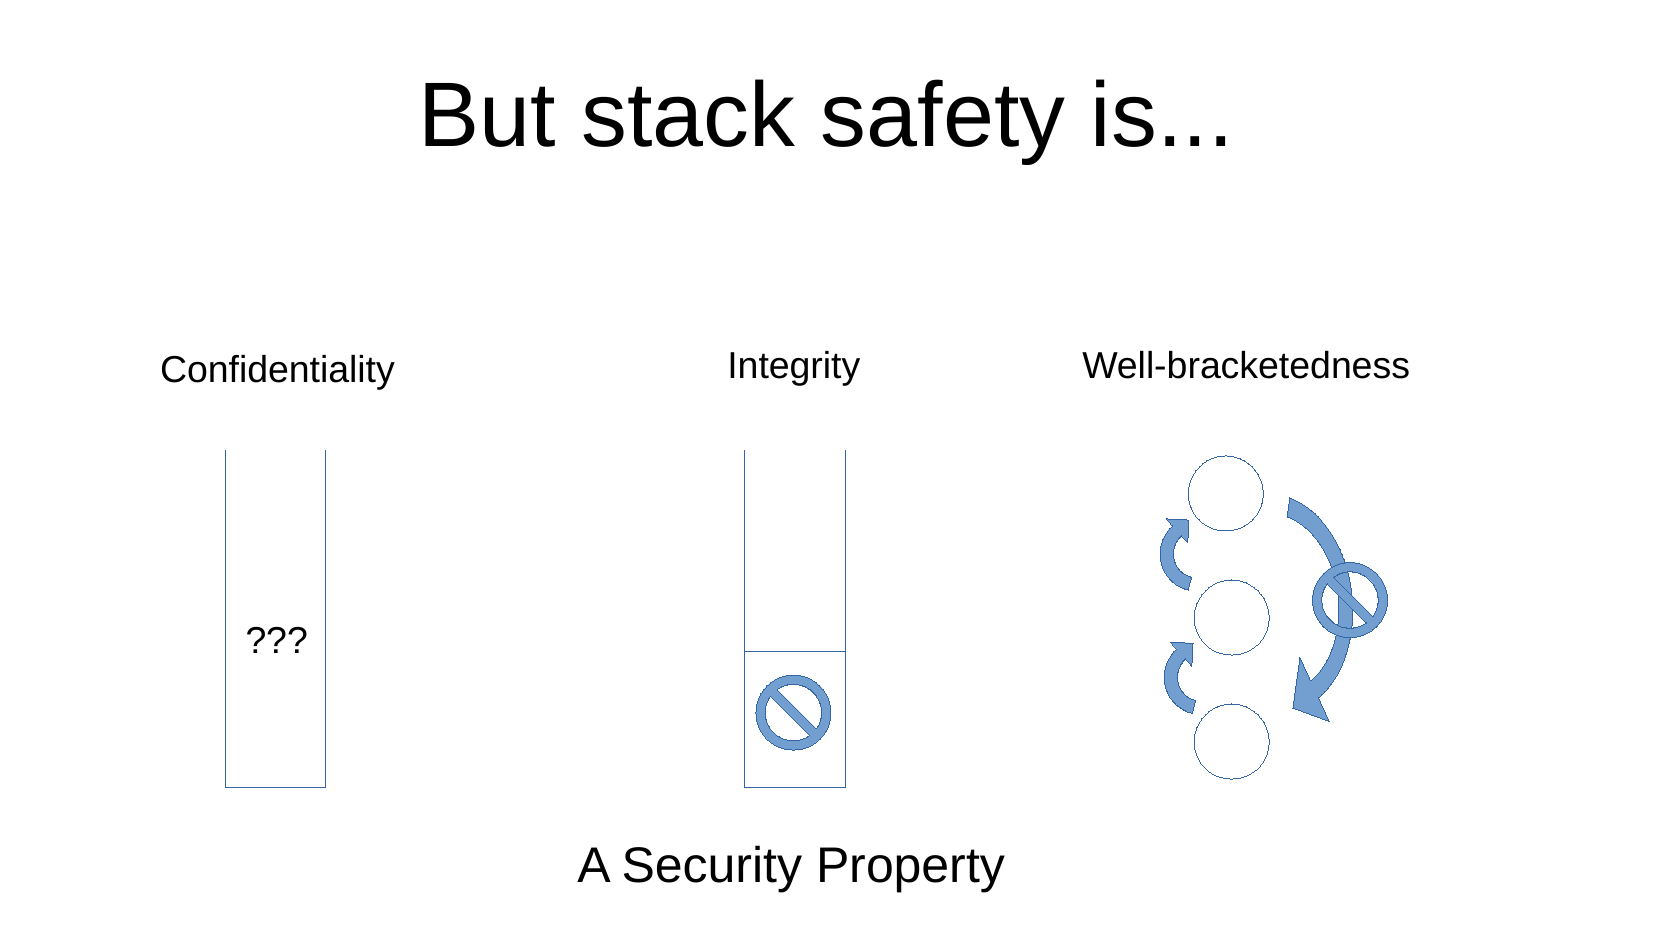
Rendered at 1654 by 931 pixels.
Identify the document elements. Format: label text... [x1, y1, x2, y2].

text_box [1287, 497, 1388, 722]
title But stack safety is... [82, 37, 1571, 193]
text_box [755, 675, 831, 751]
text_box ??? [230, 612, 323, 670]
text_box [1160, 518, 1192, 591]
text_box Integrity [712, 337, 876, 395]
text_box Well-bracketedness [1067, 337, 1426, 395]
text_box Confidentiality [145, 341, 410, 399]
text_box A Security Property [562, 829, 1021, 901]
text_box [1164, 642, 1196, 714]
